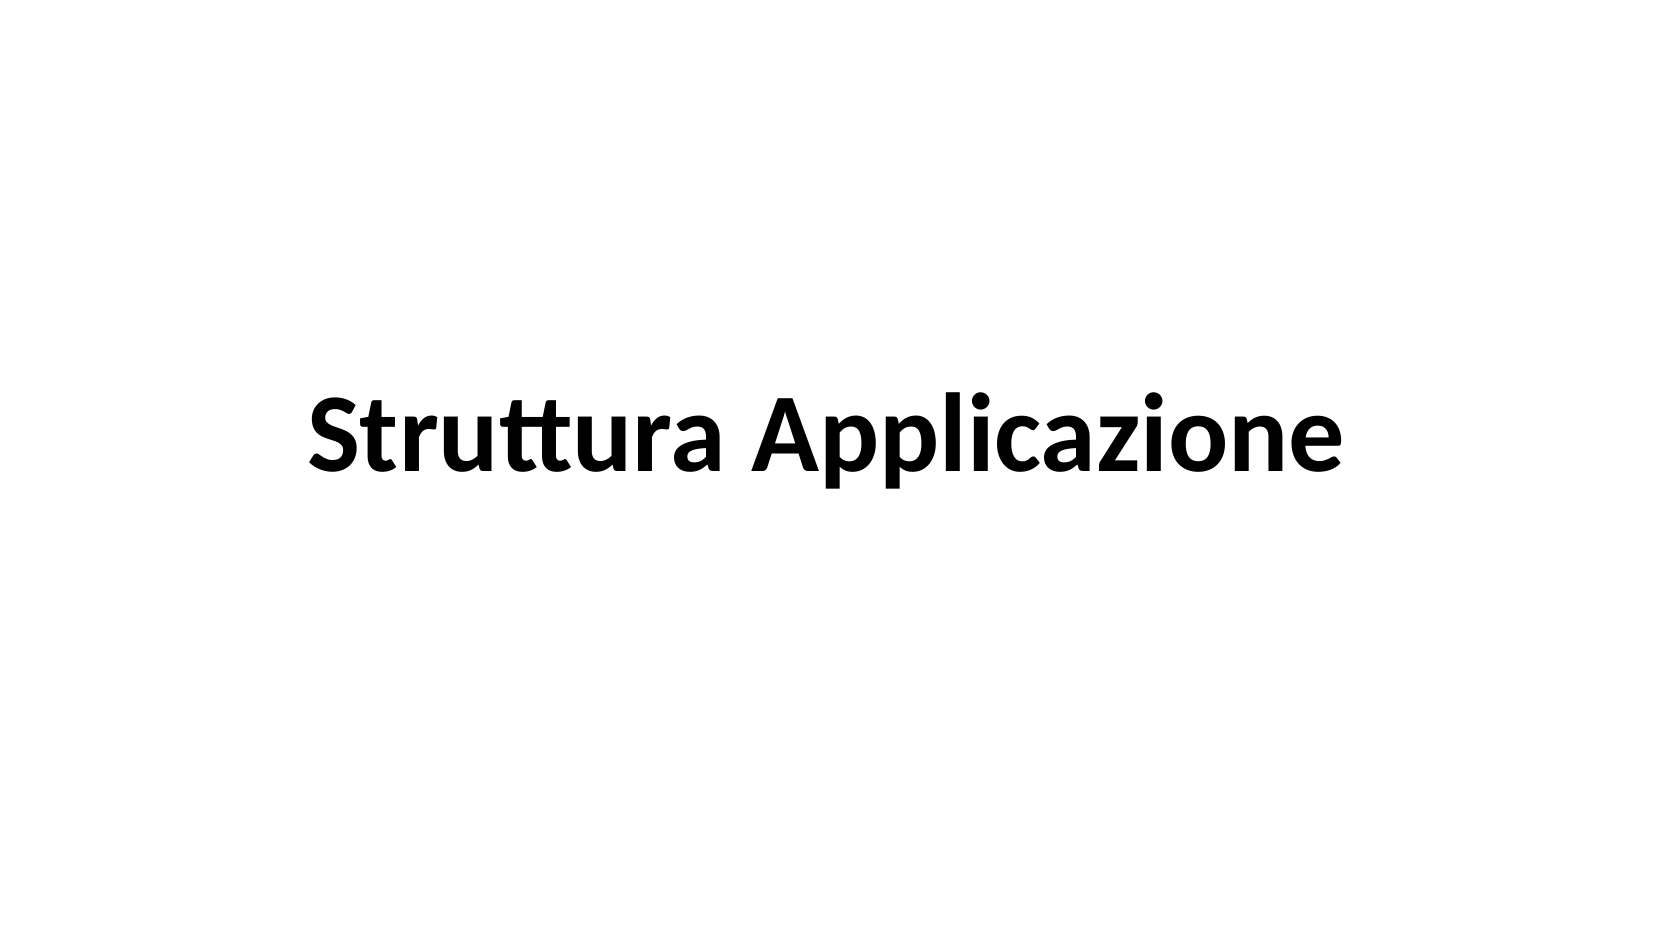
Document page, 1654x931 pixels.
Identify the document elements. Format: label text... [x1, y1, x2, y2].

title Struttura Applicazione [82, 0, 1571, 931]
